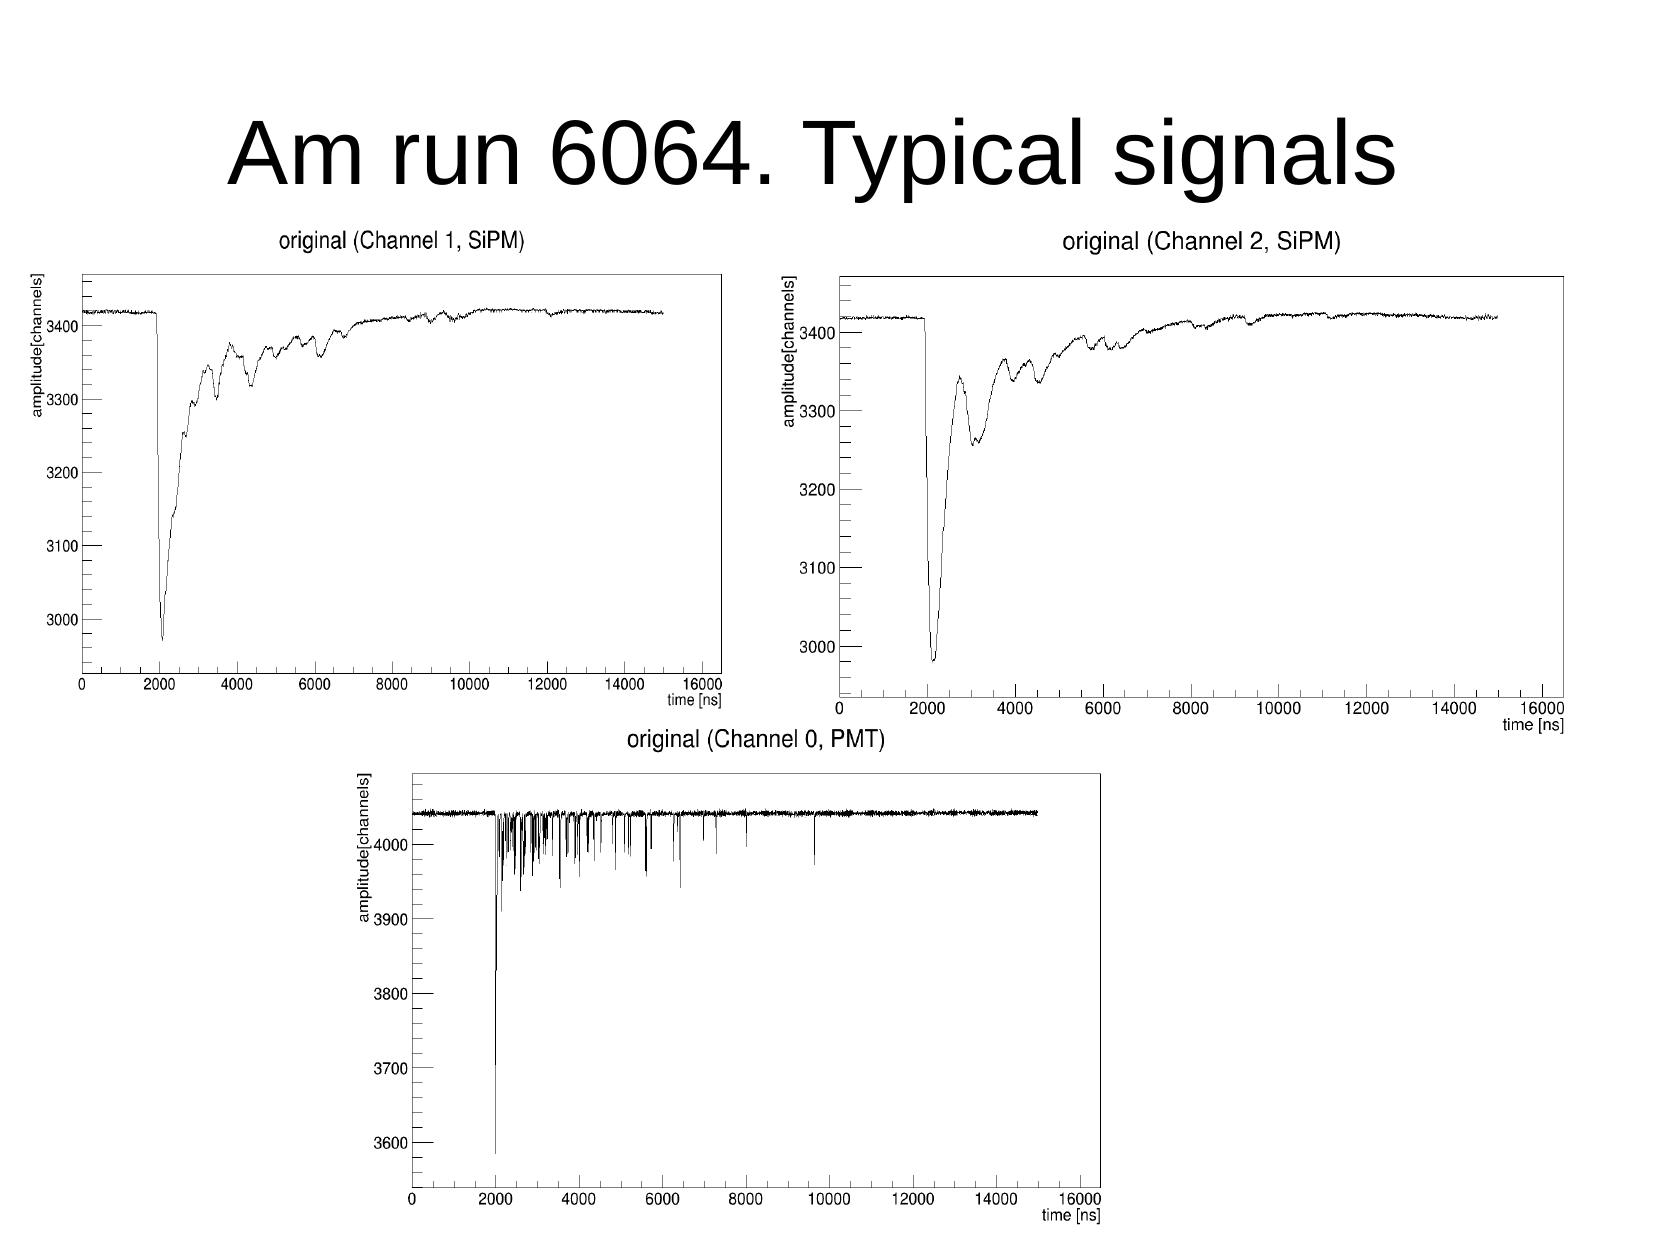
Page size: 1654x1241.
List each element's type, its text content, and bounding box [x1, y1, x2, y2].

title Am run 6064. Typical signals [82, 49, 1571, 224]
picture [2, 224, 1654, 1239]
